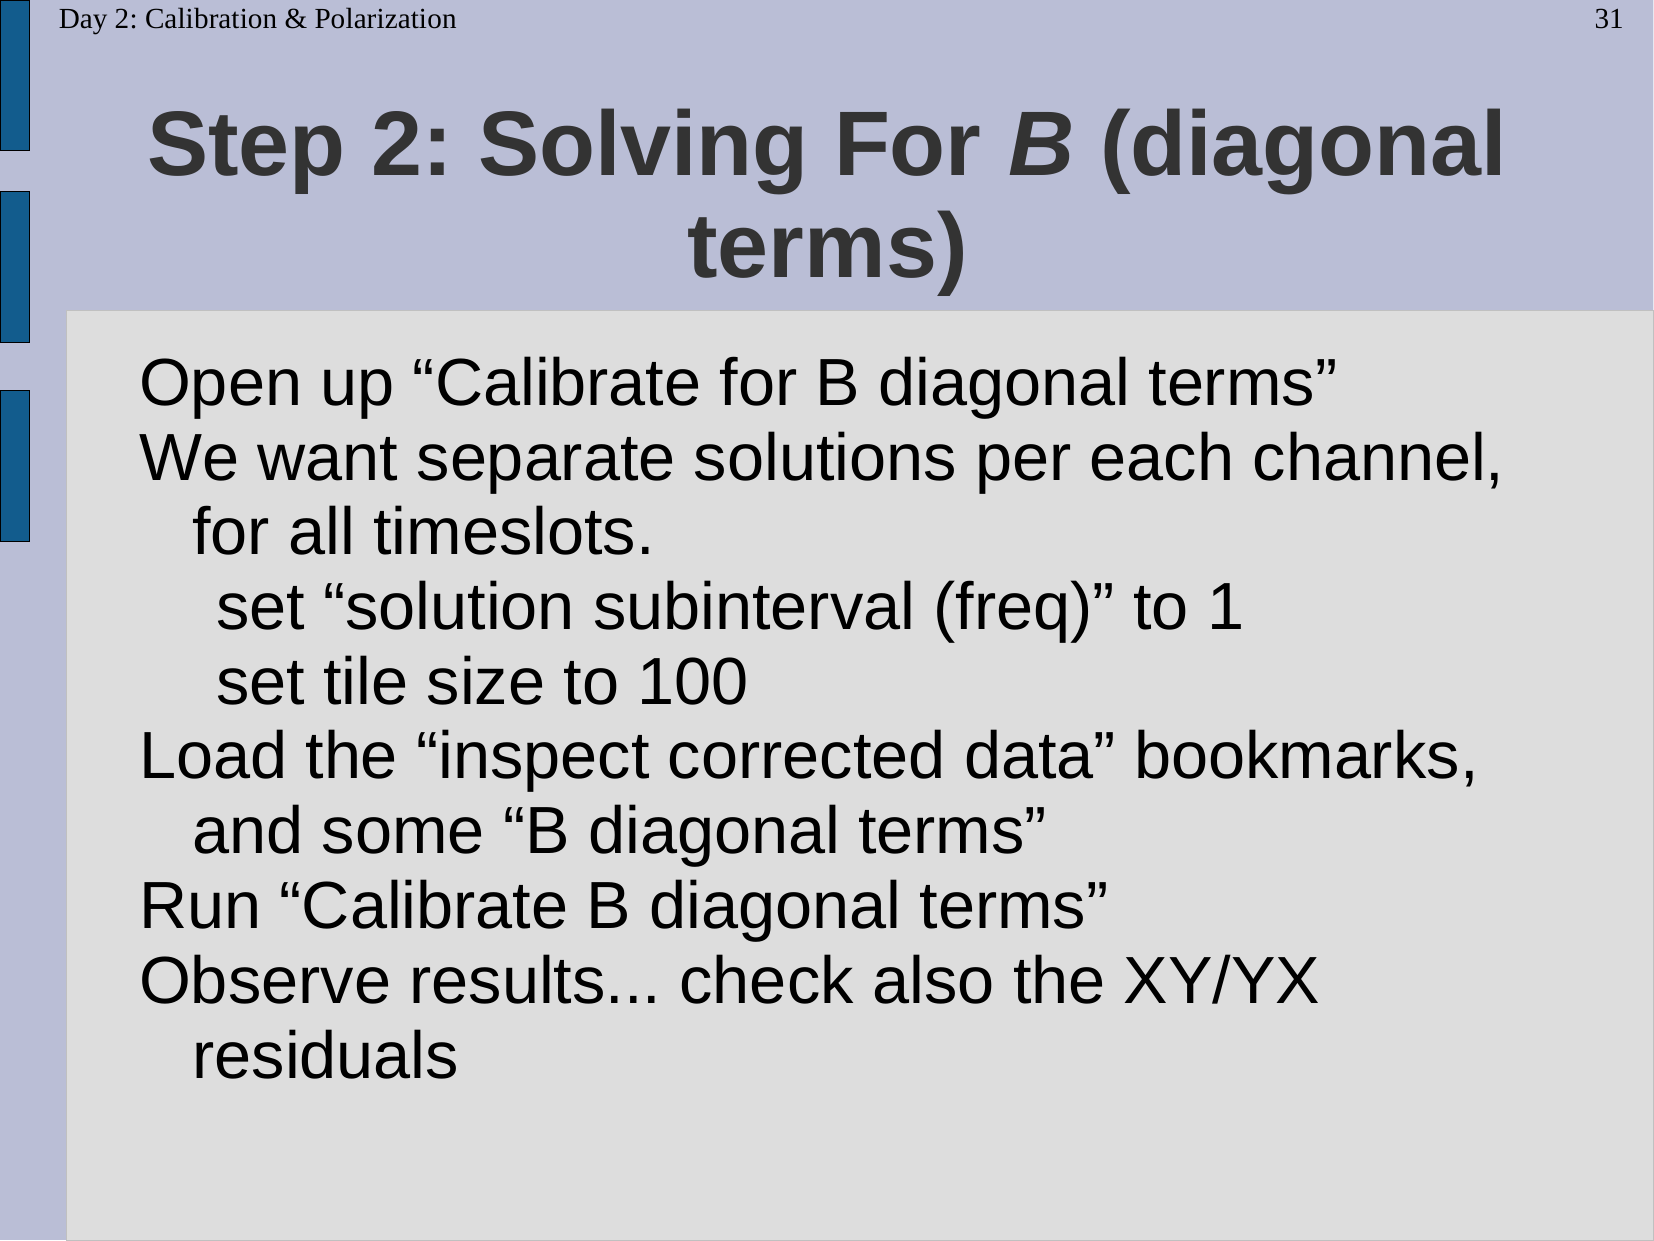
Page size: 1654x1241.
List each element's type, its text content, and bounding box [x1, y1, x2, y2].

list Open up “Calibrate for B diagonal terms” We want separate solutions per each channel, for all timeslots. set “solution subinterval (freq)” to 1 set tile size to 100 Load the “inspect corrected data” bookmarks, and some “B diagonal terms” Run “Calibrate B diagonal terms” Observe results... check also the XY/YX residuals [121, 344, 1534, 1123]
title Step 2: Solving For B (diagonal terms) [121, 87, 1534, 302]
